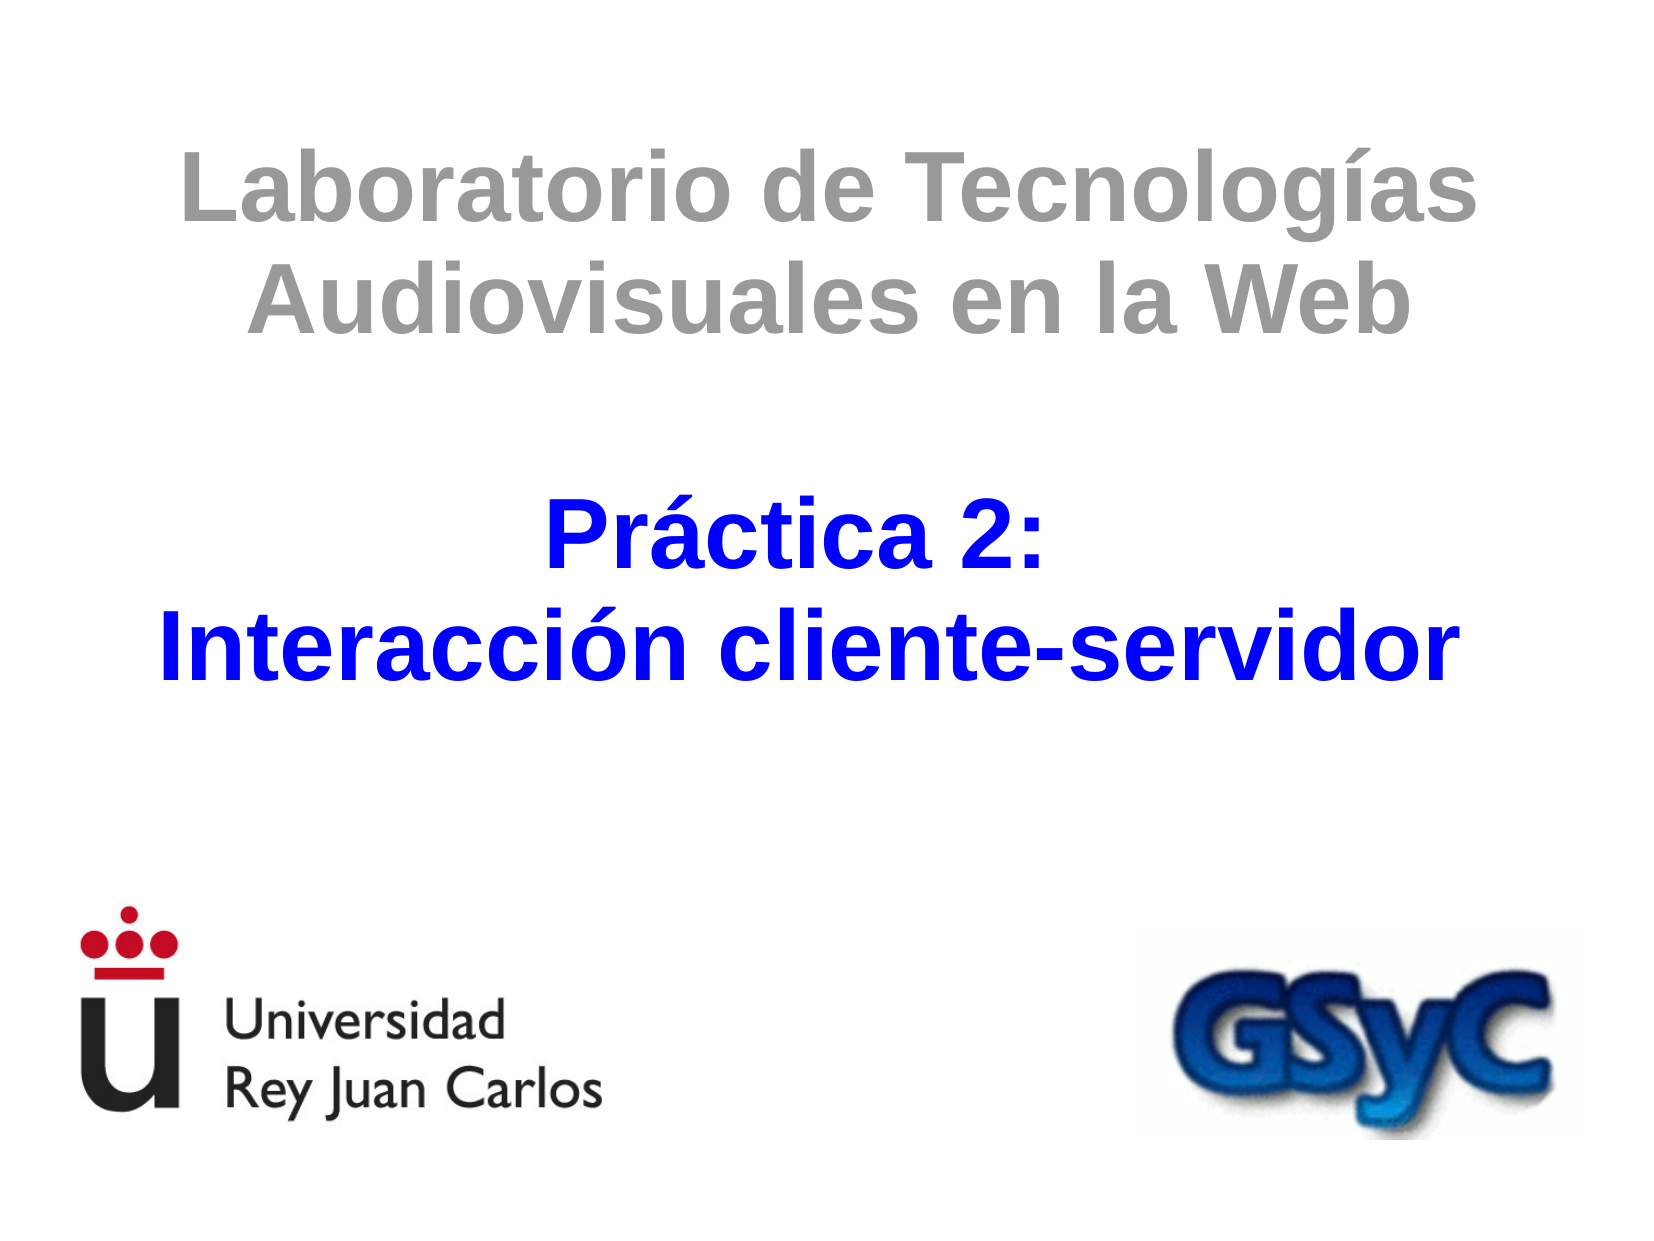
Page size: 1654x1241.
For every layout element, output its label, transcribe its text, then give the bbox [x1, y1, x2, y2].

picture [46, 884, 631, 1141]
picture [1133, 929, 1591, 1141]
title Práctica 2: Interacción cliente-servidor [135, 478, 1486, 702]
title Laboratorio de Tecnologías Audiovisuales en la Web [144, 75, 1516, 411]
